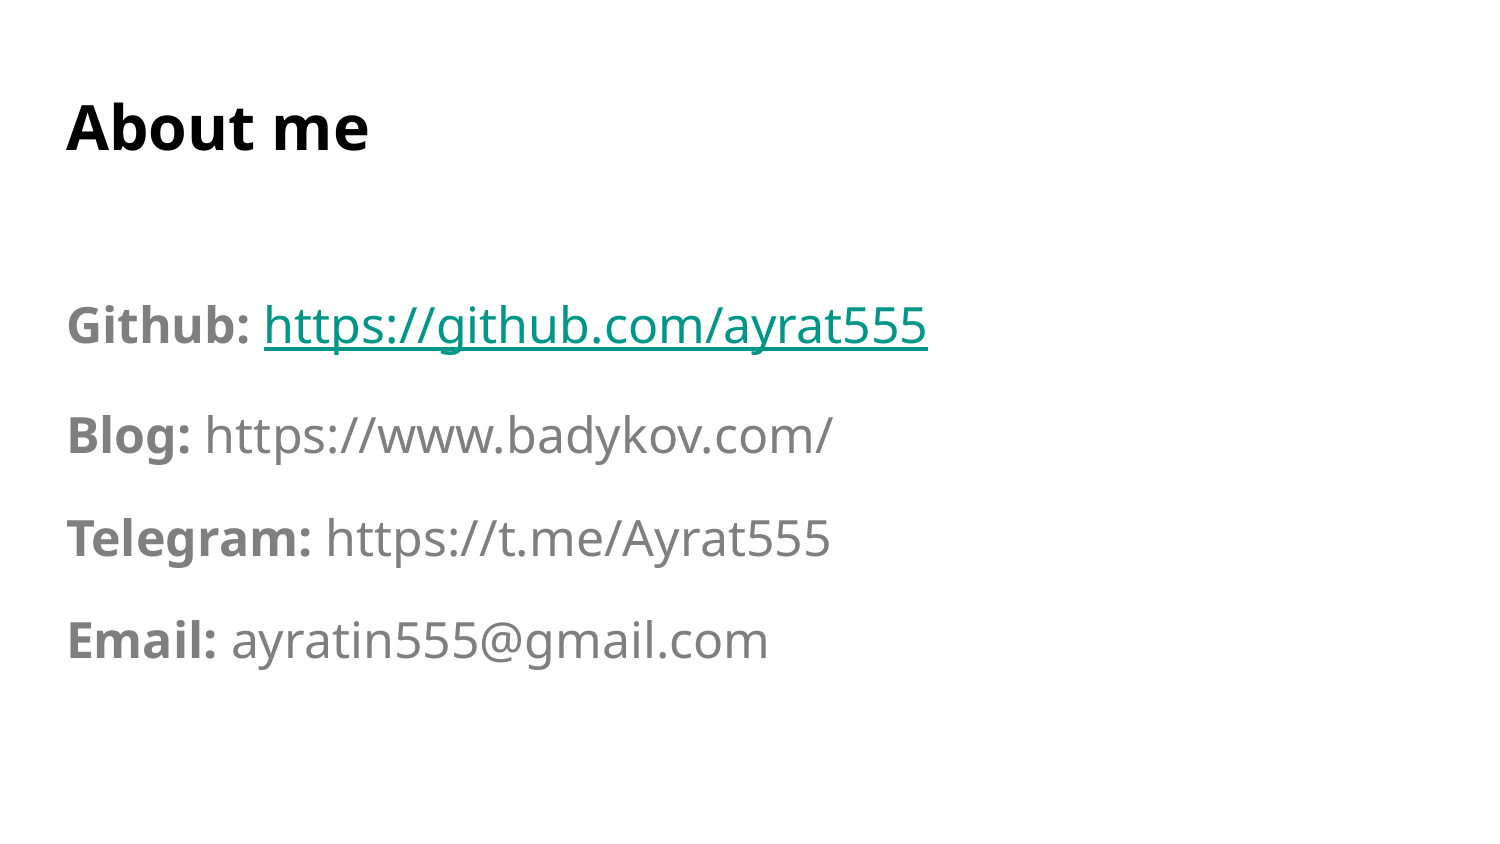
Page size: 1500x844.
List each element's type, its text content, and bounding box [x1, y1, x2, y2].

title About me [51, 72, 1449, 176]
list Github: https://github.com/ayrat555 Blog: https://www.badykov.com/ Telegram: https://t.me/Ayrat555 Email: ayratin555@gmail.com [51, 268, 1449, 750]
